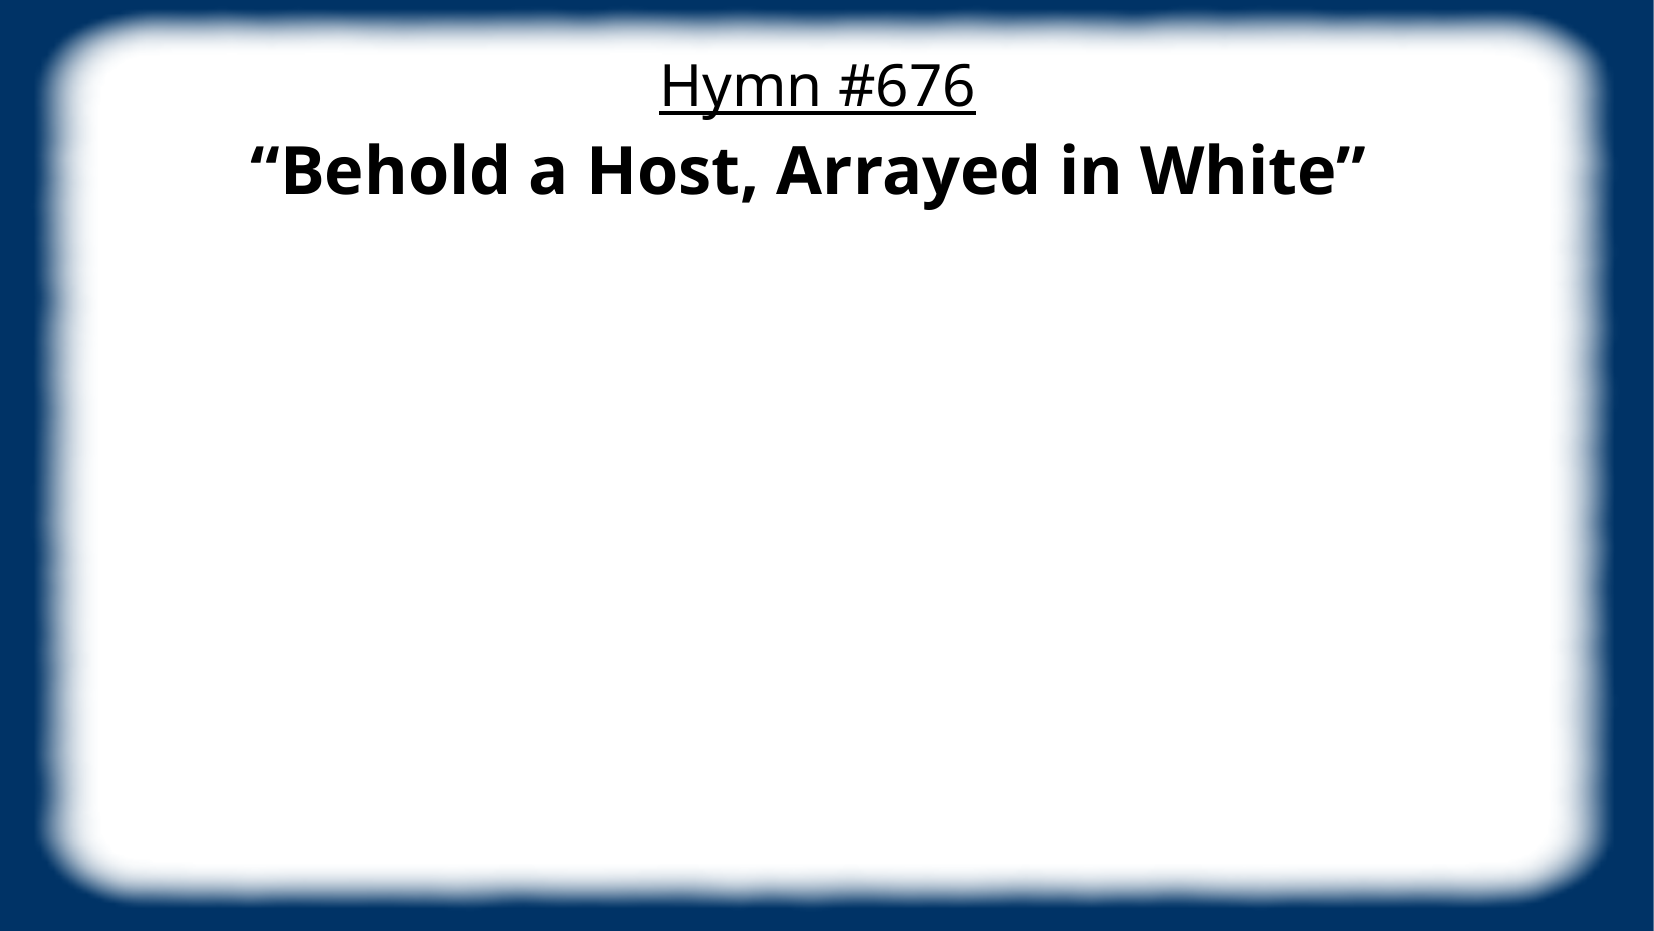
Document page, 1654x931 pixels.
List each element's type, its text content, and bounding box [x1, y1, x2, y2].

picture [0, 0, 1654, 931]
title Hymn #676 “Behold a Host, Arrayed in White” [105, 43, 1531, 211]
